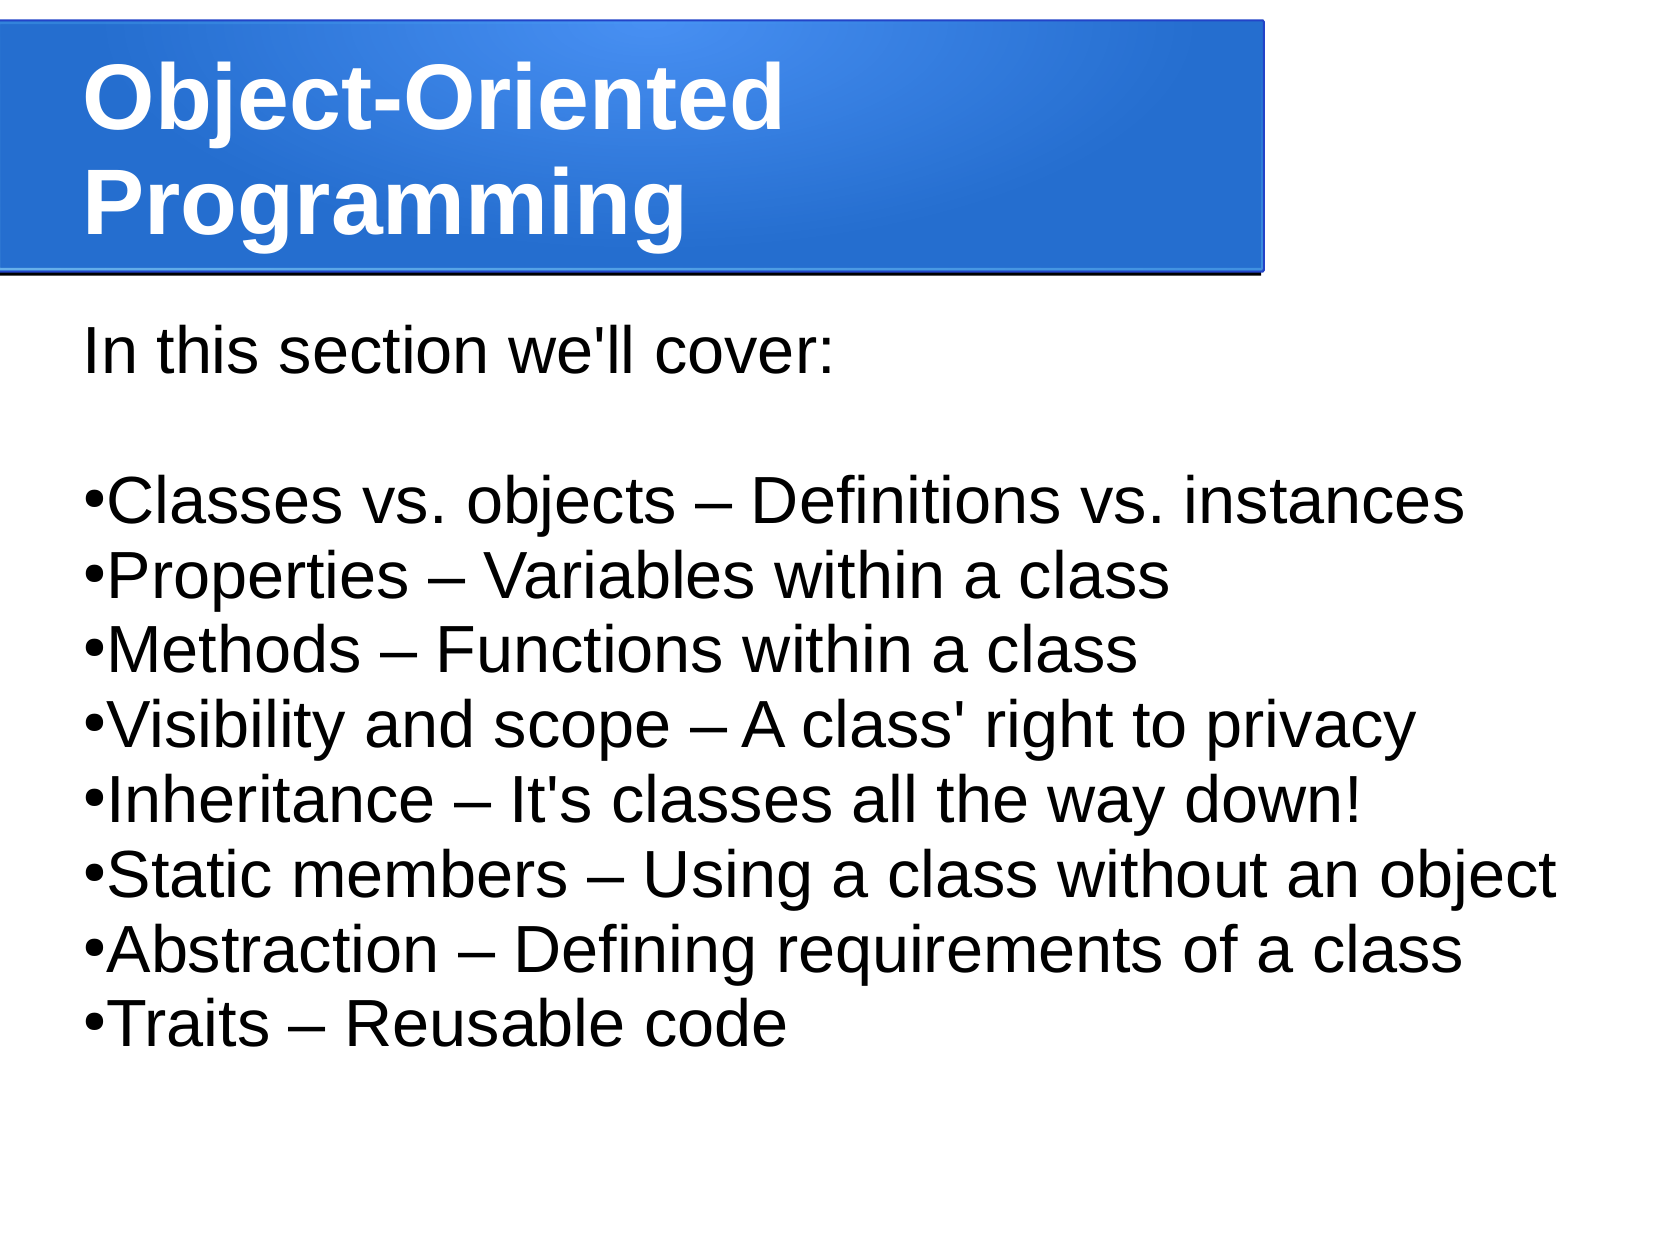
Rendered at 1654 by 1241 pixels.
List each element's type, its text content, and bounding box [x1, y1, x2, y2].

subtitle In this section we'll cover: Classes vs. objects – Definitions vs. instances Properties – Variables within a class Methods – Functions within a class Visibility and scope – A class' right to privacy Inheritance – It's classes all the way down! Static members – Using a class without an object Abstraction – Defining requirements of a class Traits – Reusable code [82, 238, 1571, 1062]
title Object-Oriented Programming [82, 45, 1235, 238]
